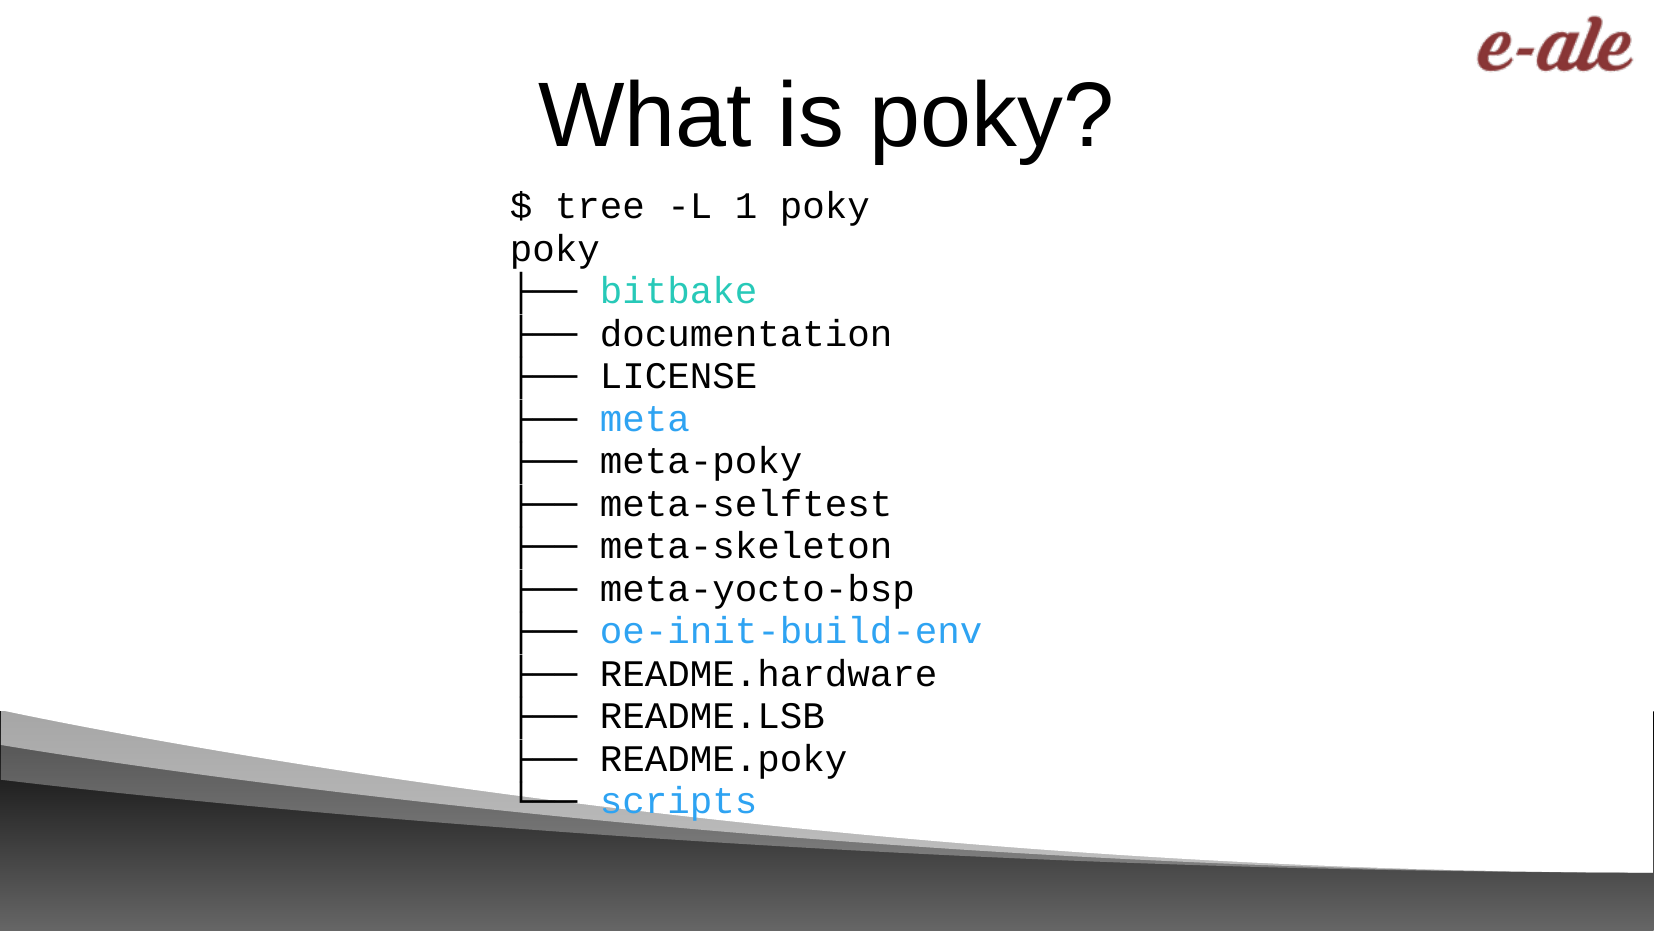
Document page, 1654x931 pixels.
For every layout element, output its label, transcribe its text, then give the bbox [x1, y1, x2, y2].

picture [1475, 15, 1636, 74]
text_box $ tree -L 1 poky poky ├── bitbake ├── documentation ├── LICENSE ├── meta ├── meta-poky ├── meta-selftest ├── meta-skeleton ├── meta-yocto-bsp ├── oe-init-build-env ├── README.hardware ├── README.LSB ├── README.poky └── scripts [495, 180, 1592, 795]
title What is poky? [82, 37, 1571, 193]
